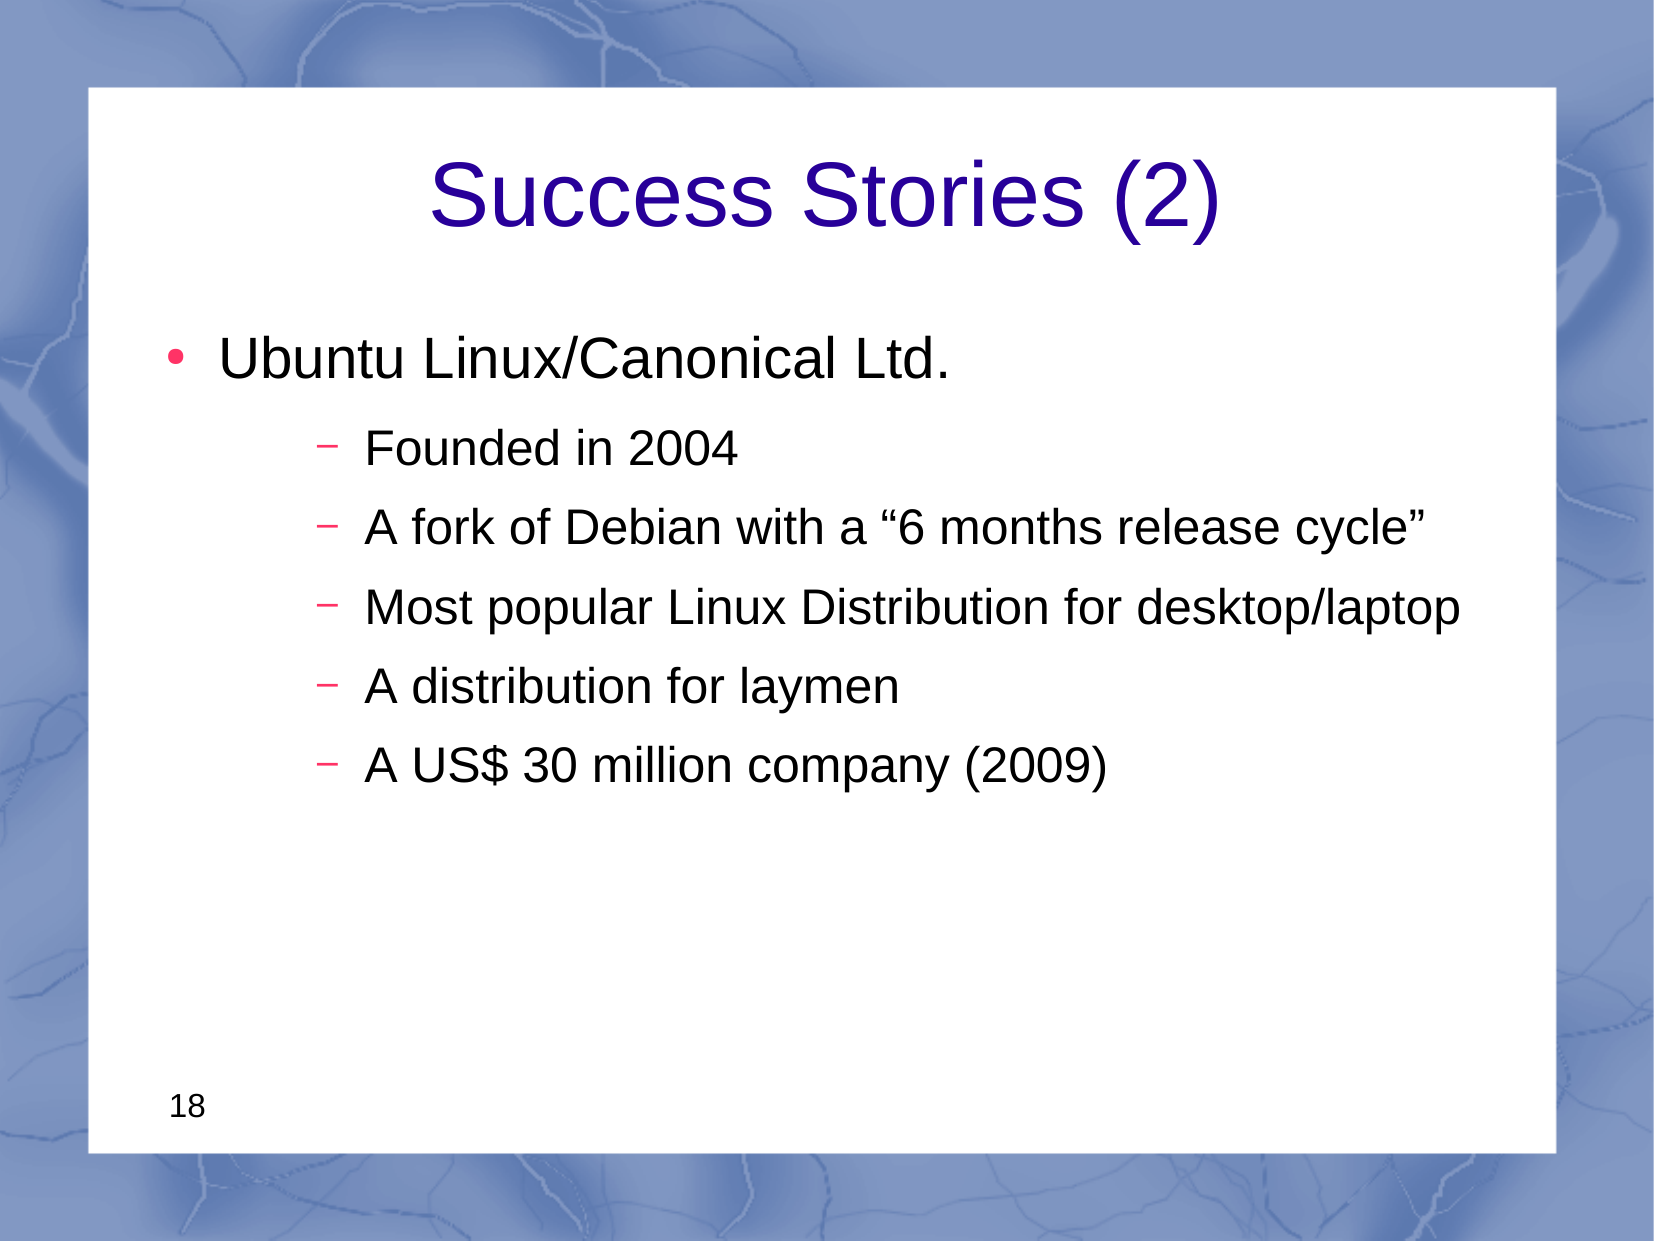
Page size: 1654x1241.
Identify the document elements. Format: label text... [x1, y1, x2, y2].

picture [0, 0, 1654, 1241]
list Ubuntu Linux/Canonical Ltd. Founded in 2004 A fork of Debian with a “6 months release cycle” Most popular Linux Distribution for desktop/laptop A distribution for laymen A US$ 30 million company (2009) [147, 325, 1506, 1045]
title Success Stories (2) [118, 90, 1536, 298]
